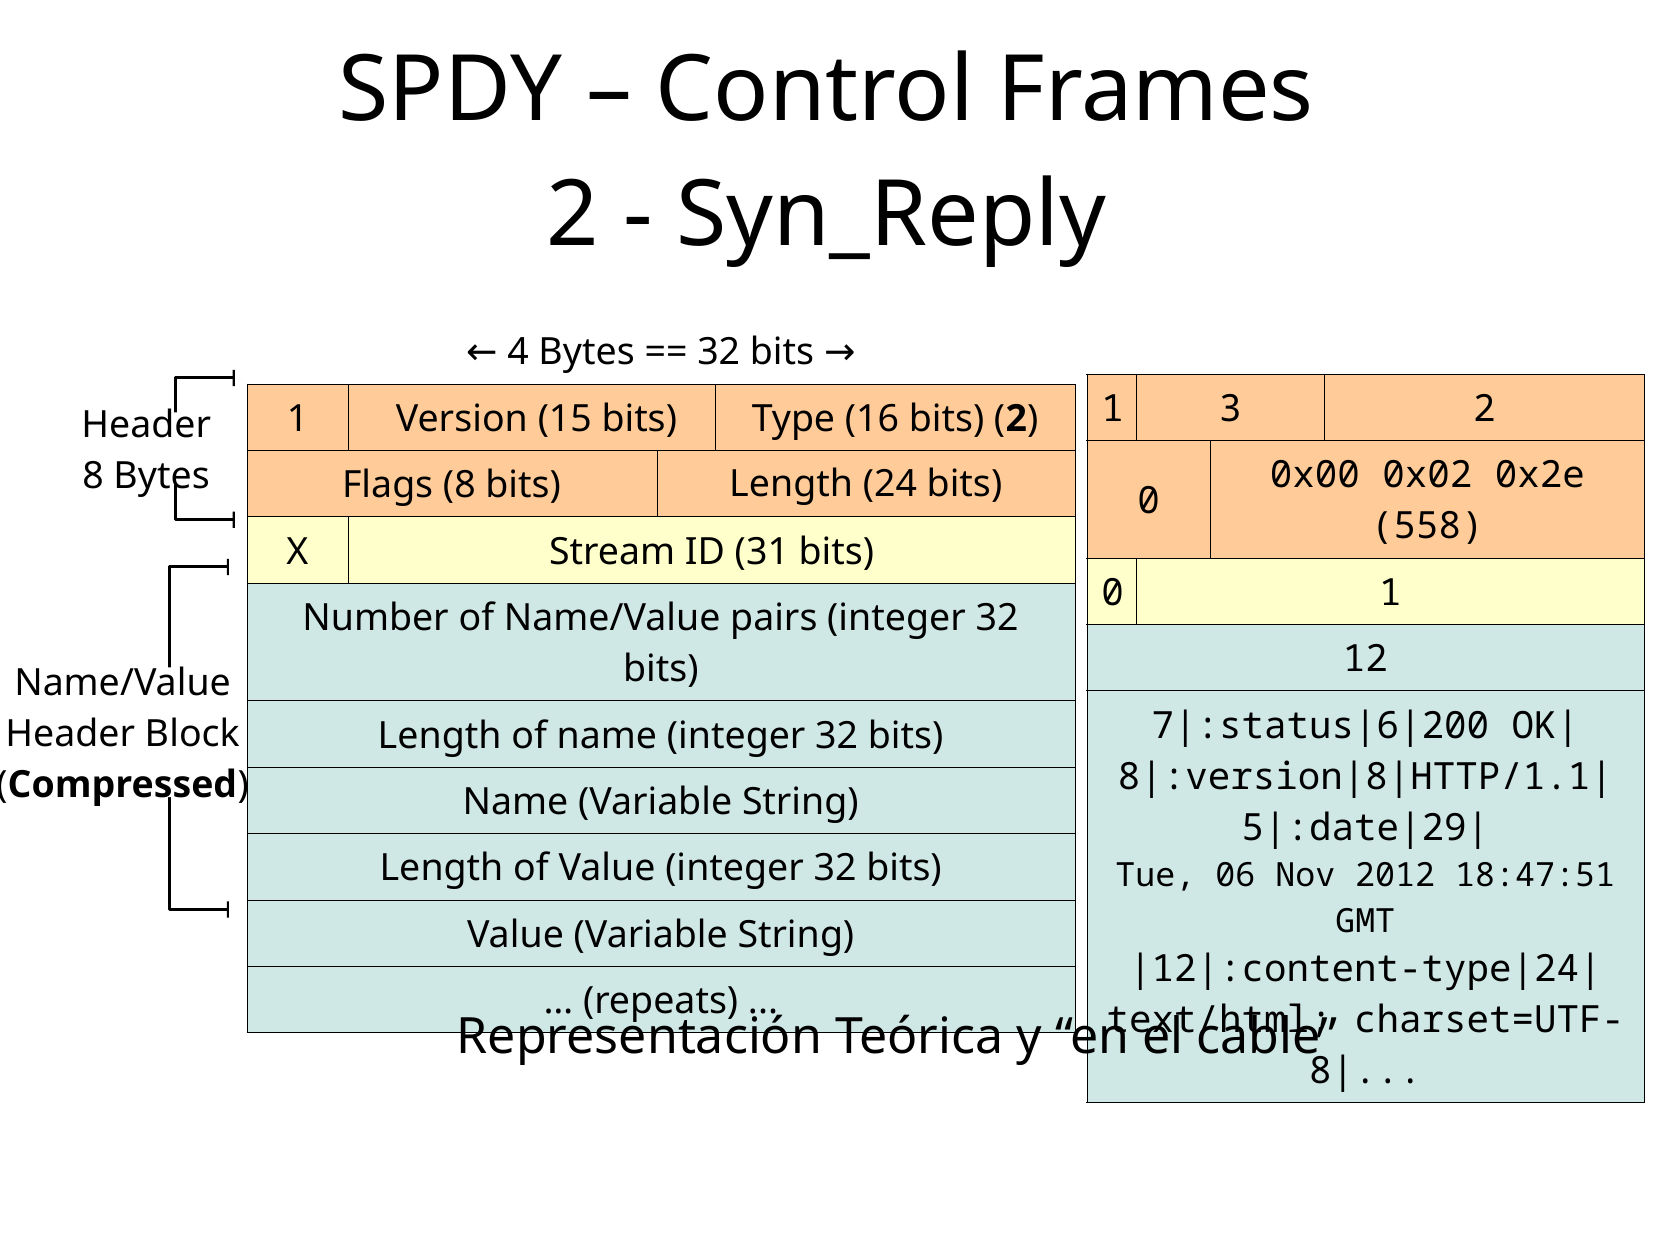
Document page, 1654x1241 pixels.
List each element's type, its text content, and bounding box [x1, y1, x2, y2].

table_header 2 [1325, 375, 1644, 440]
table_cell X [248, 517, 348, 583]
table_cell Stream ID (31 bits) [349, 517, 1075, 583]
table_cell Type (16 bits) (2) [716, 385, 1075, 450]
table_cell Length of name (integer 32 bits) [248, 701, 1075, 767]
text_box Representación Teórica y “en el cable” [295, 992, 1501, 1063]
text_box Header 8 Bytes [75, 412, 218, 485]
table_cell 0 [1088, 441, 1210, 558]
table_header ← 4 Bytes == 32 bits → [248, 318, 1075, 384]
table_cell 0 [1088, 559, 1136, 624]
title SPDY – Control Frames 2 - Syn_Reply [82, 43, 1571, 251]
table_cell Length (24 bits) [658, 451, 1075, 516]
table_cell 1 [248, 385, 348, 450]
table_cell 0x00 0x02 0x2e (558) [1211, 441, 1644, 558]
table_cell Length of Value (integer 32 bits) [248, 834, 1075, 900]
table_cell Number of Name/Value pairs (integer 32 bits) [248, 584, 1075, 700]
table_cell Version (15 bits) [349, 385, 715, 450]
table_cell Flags (8 bits) [248, 451, 657, 516]
table_cell 7|:status|6|200 OK| 8|:version|8|HTTP/1.1| 5|:date|29| Tue, 06 Nov 2012 18:47:51 GMT |12|:content-type|24| text/html; charset=UTF-8|... [1088, 691, 1644, 1102]
text_box Name/Value Header Block (Compressed) [10, 667, 235, 798]
table_cell 1 [1137, 559, 1644, 624]
table_cell Value (Variable String) [248, 901, 1075, 966]
table_header 3 [1137, 375, 1324, 440]
table_cell 12 [1088, 625, 1644, 690]
table_cell … (repeats) ... [248, 967, 1075, 1032]
table_cell Name (Variable String) [248, 768, 1075, 833]
table_header 1 [1088, 375, 1136, 440]
